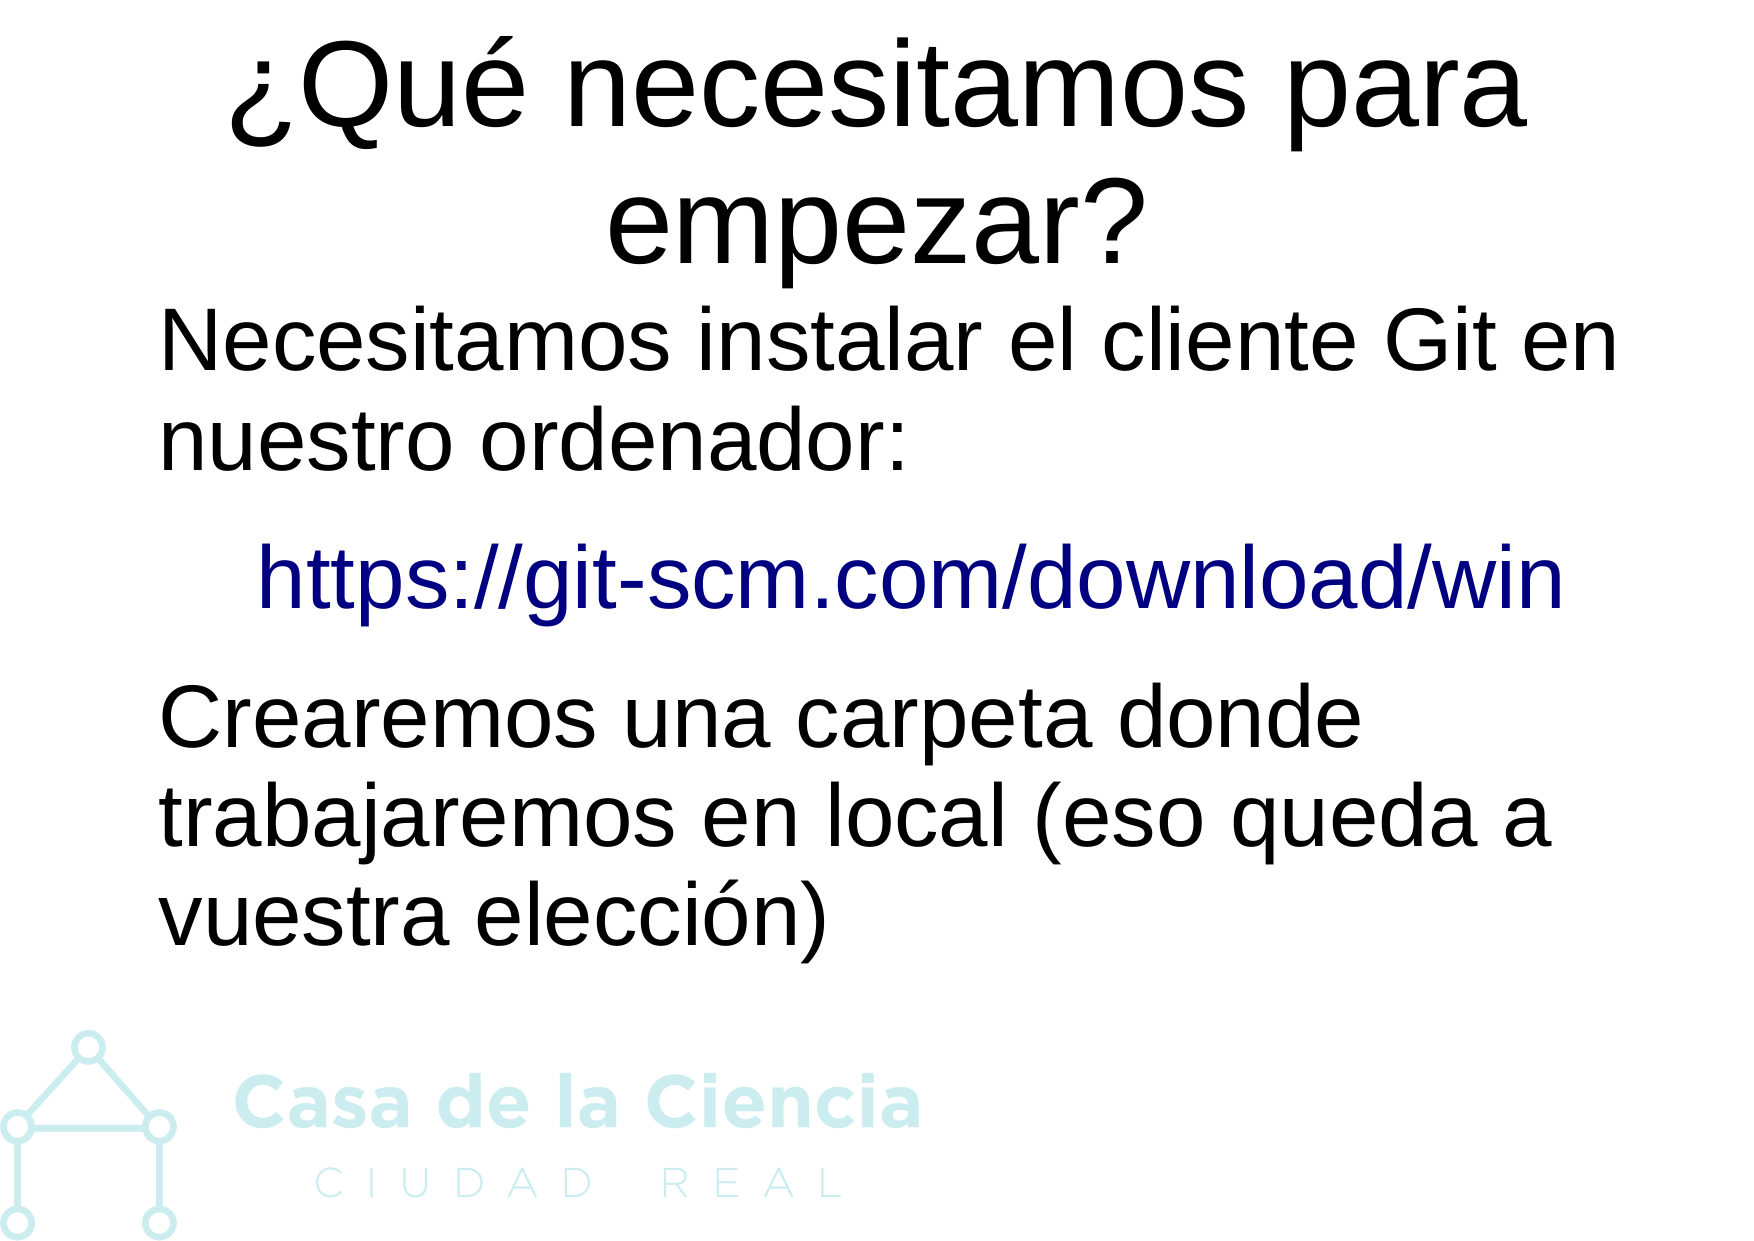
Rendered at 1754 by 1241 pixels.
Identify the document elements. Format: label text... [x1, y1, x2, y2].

list Necesitamos instalar el cliente Git en nuestro ordenador: https://git-scm.com/download/win Crearemos una carpeta donde trabajaremos en local (eso queda a vuestra elección) [87, 290, 1667, 1010]
title ¿Qué necesitamos para empezar? [87, 16, 1667, 290]
